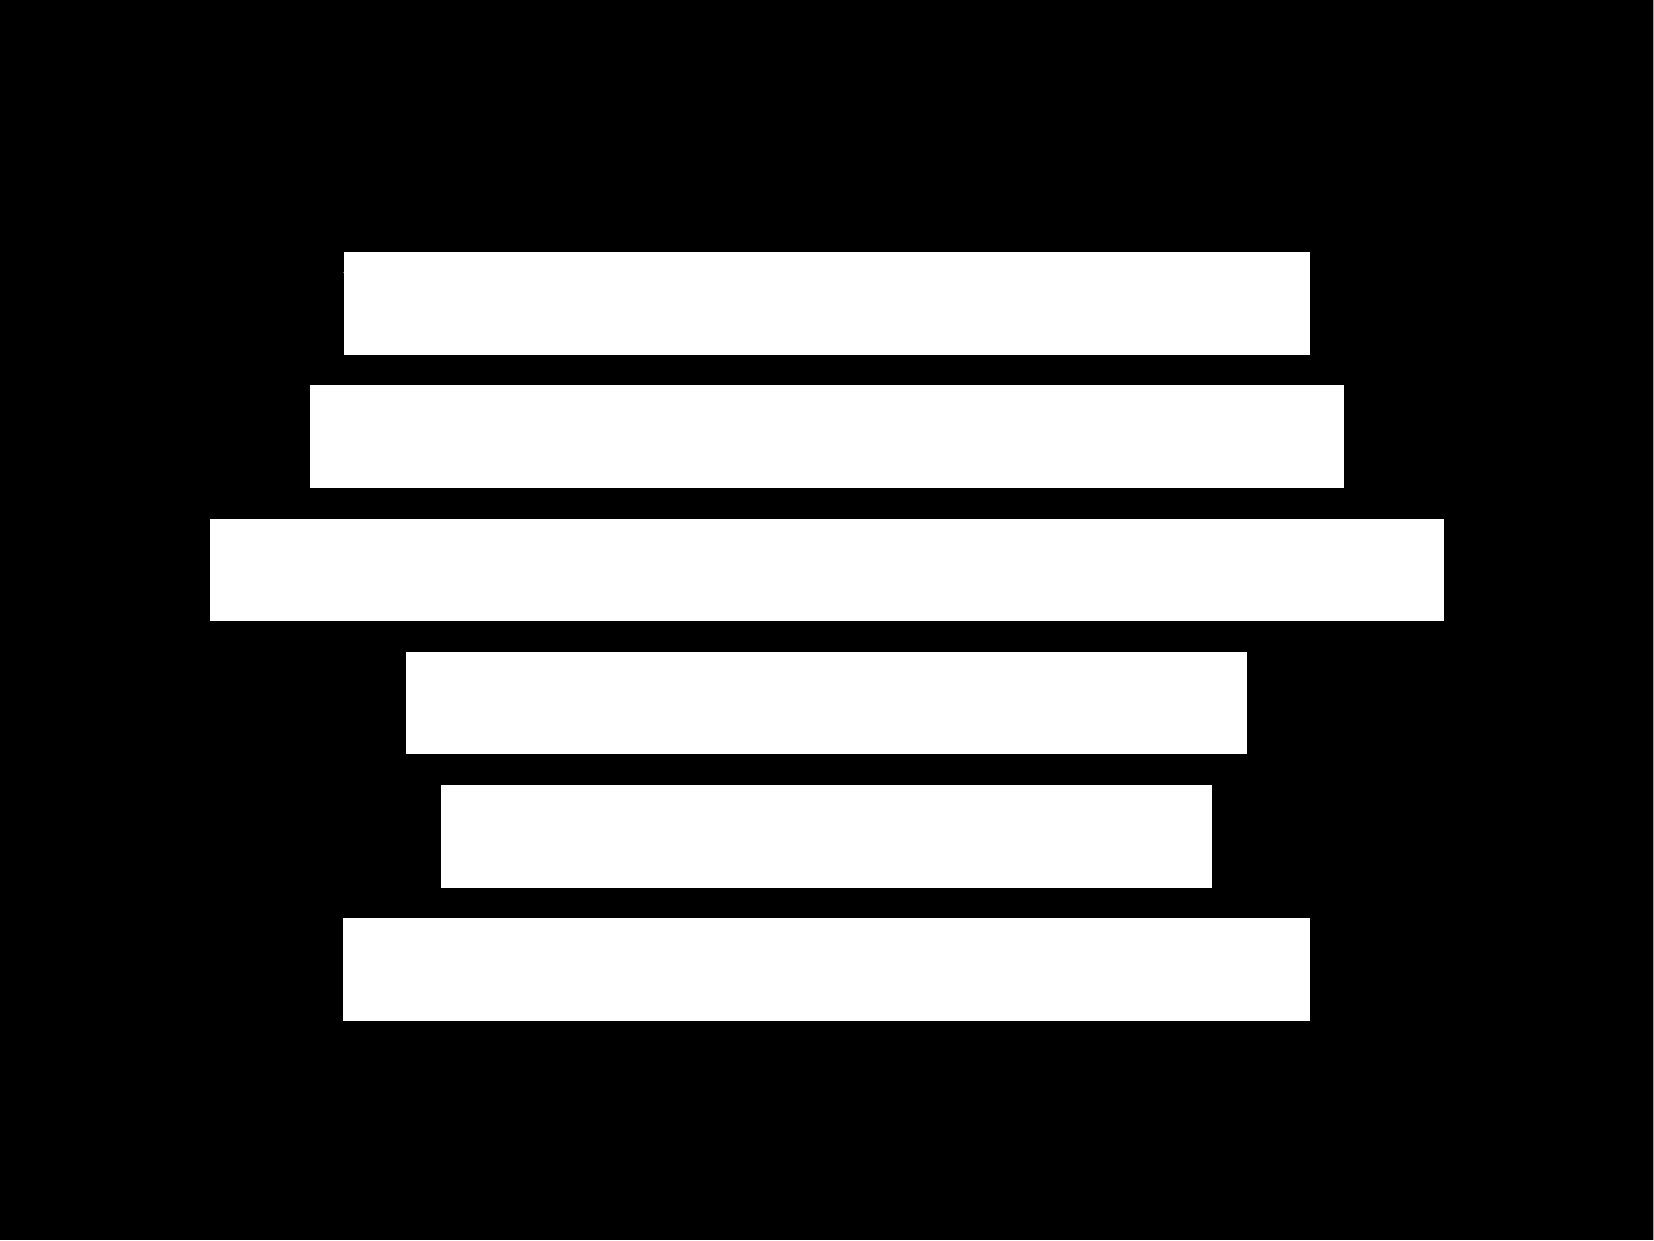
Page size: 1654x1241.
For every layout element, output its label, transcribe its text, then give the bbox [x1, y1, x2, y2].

subtitle Viverei os Teus sonhos, Cumprirei os Teus planos O tempo da promessa chegou Seguirei tua palavra, Minha vida declara Que eu sou Teu Senhor [82, 49, 1571, 1193]
